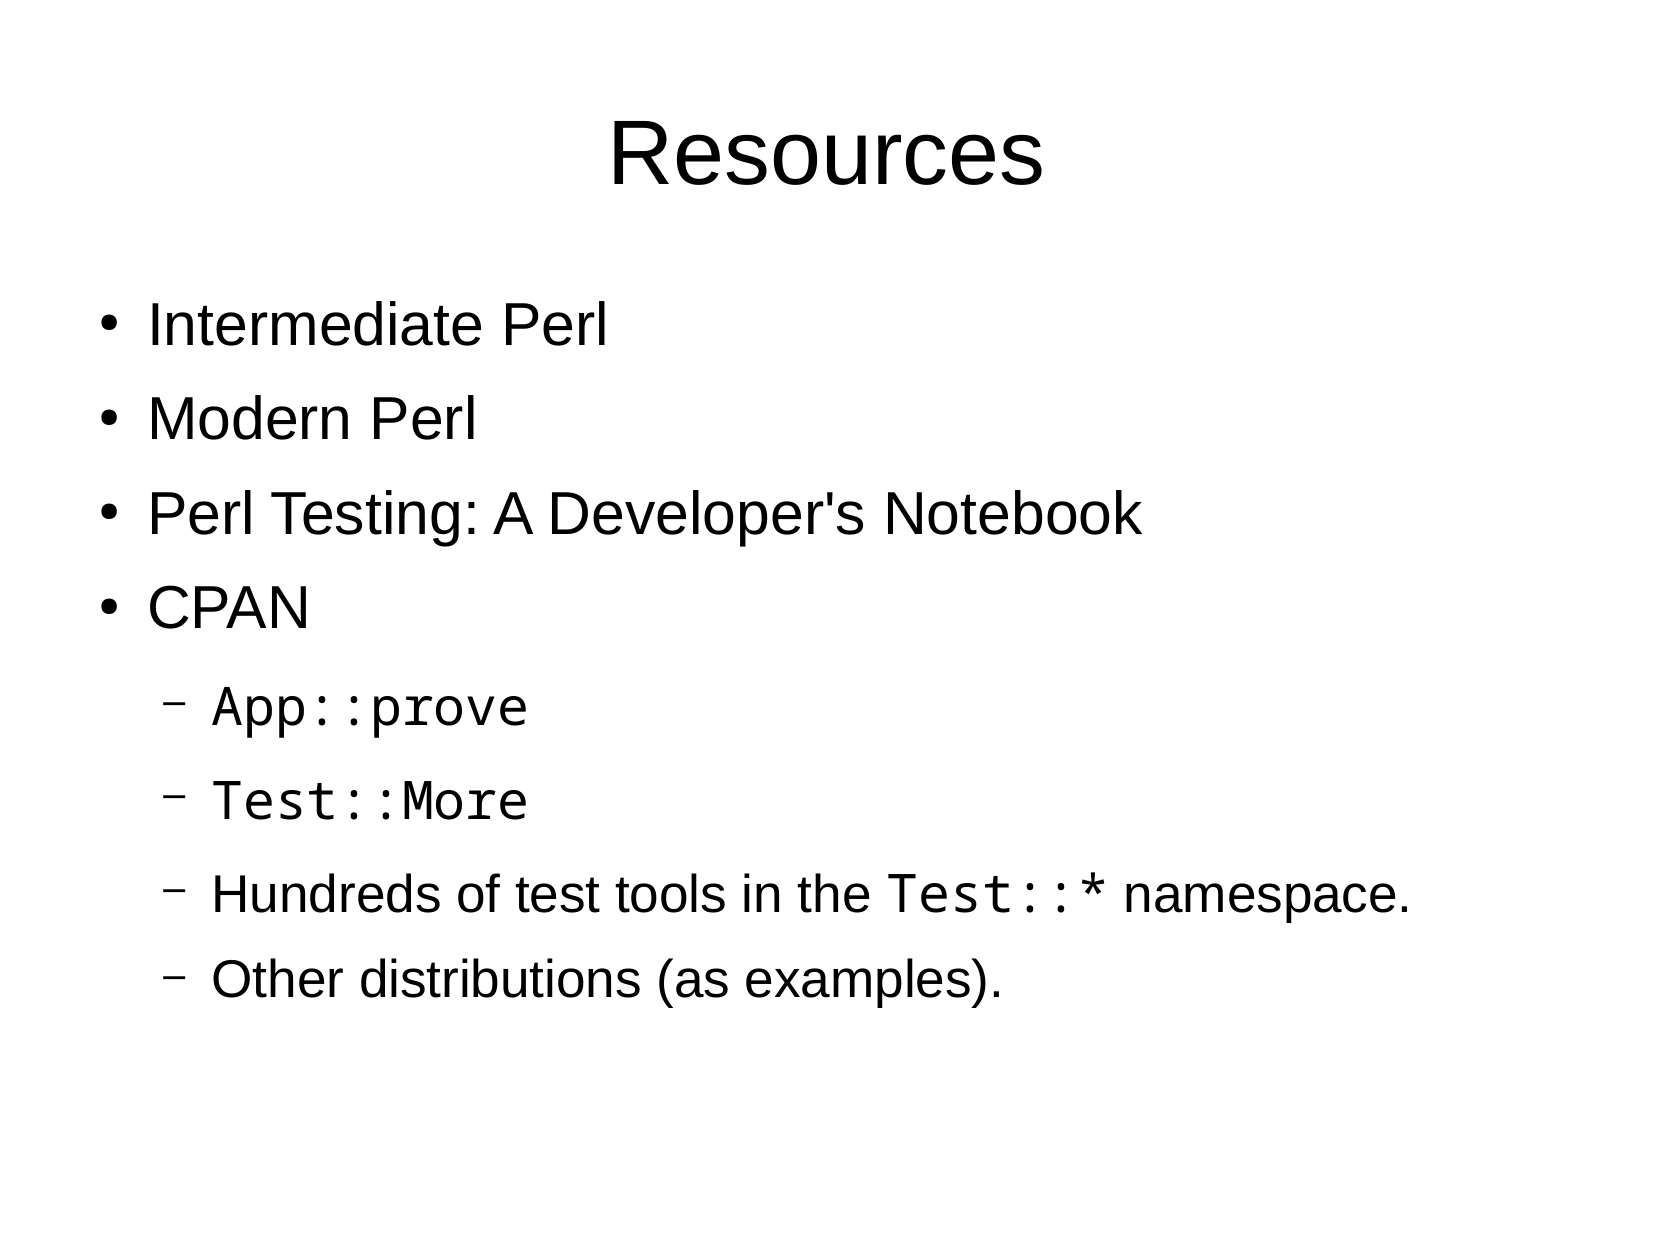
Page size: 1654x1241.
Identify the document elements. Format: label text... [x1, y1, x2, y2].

title Resources [82, 49, 1571, 257]
list Intermediate Perl Modern Perl Perl Testing: A Developer's Notebook CPAN App::prove Test::More Hundreds of test tools in the Test::* namespace. Other distributions (as examples). [82, 290, 1571, 1010]
